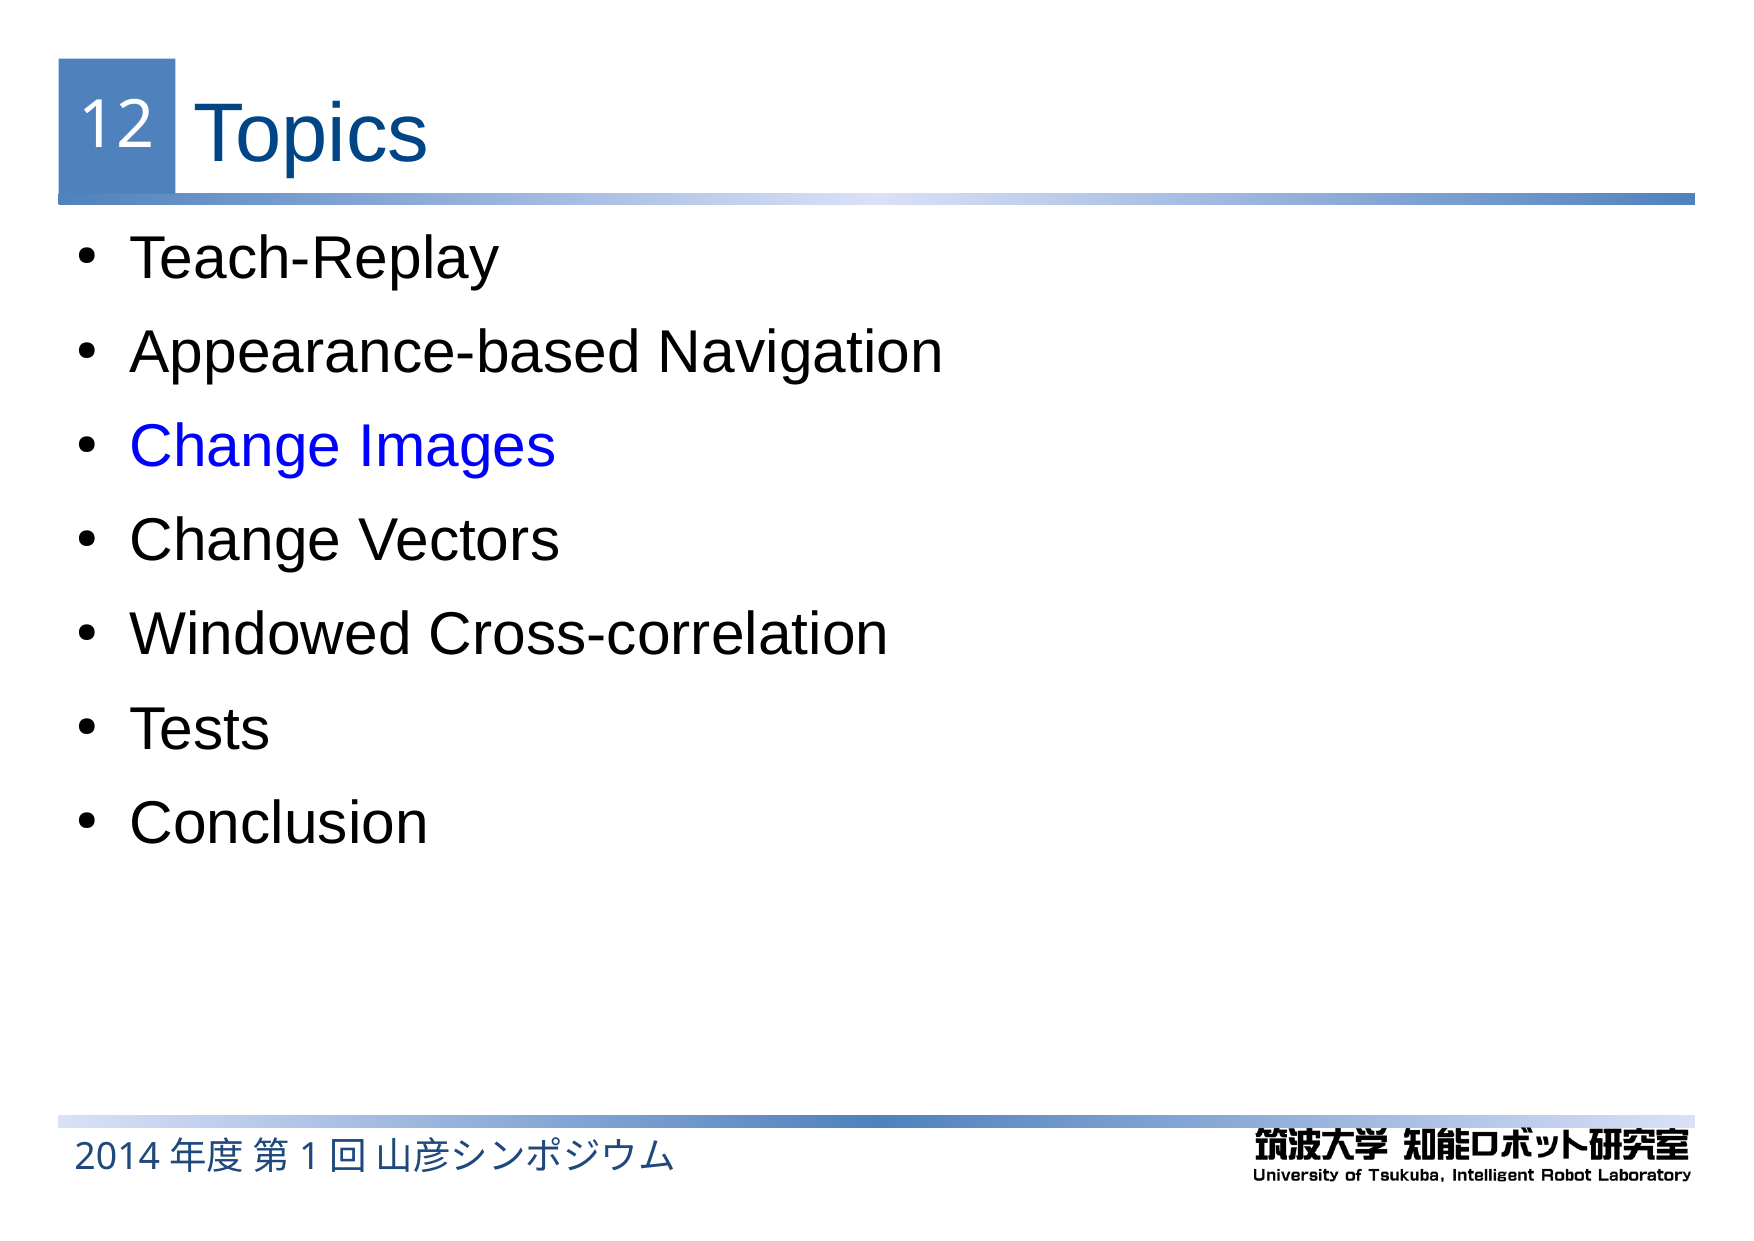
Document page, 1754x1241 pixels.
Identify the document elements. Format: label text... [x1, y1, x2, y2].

title Topics [193, 61, 1651, 205]
list Teach-Replay Appearance-based Navigation Change Images Change Vectors Windowed Cross-correlation Tests Conclusion [58, 223, 1696, 1116]
picture [1252, 1127, 1691, 1182]
